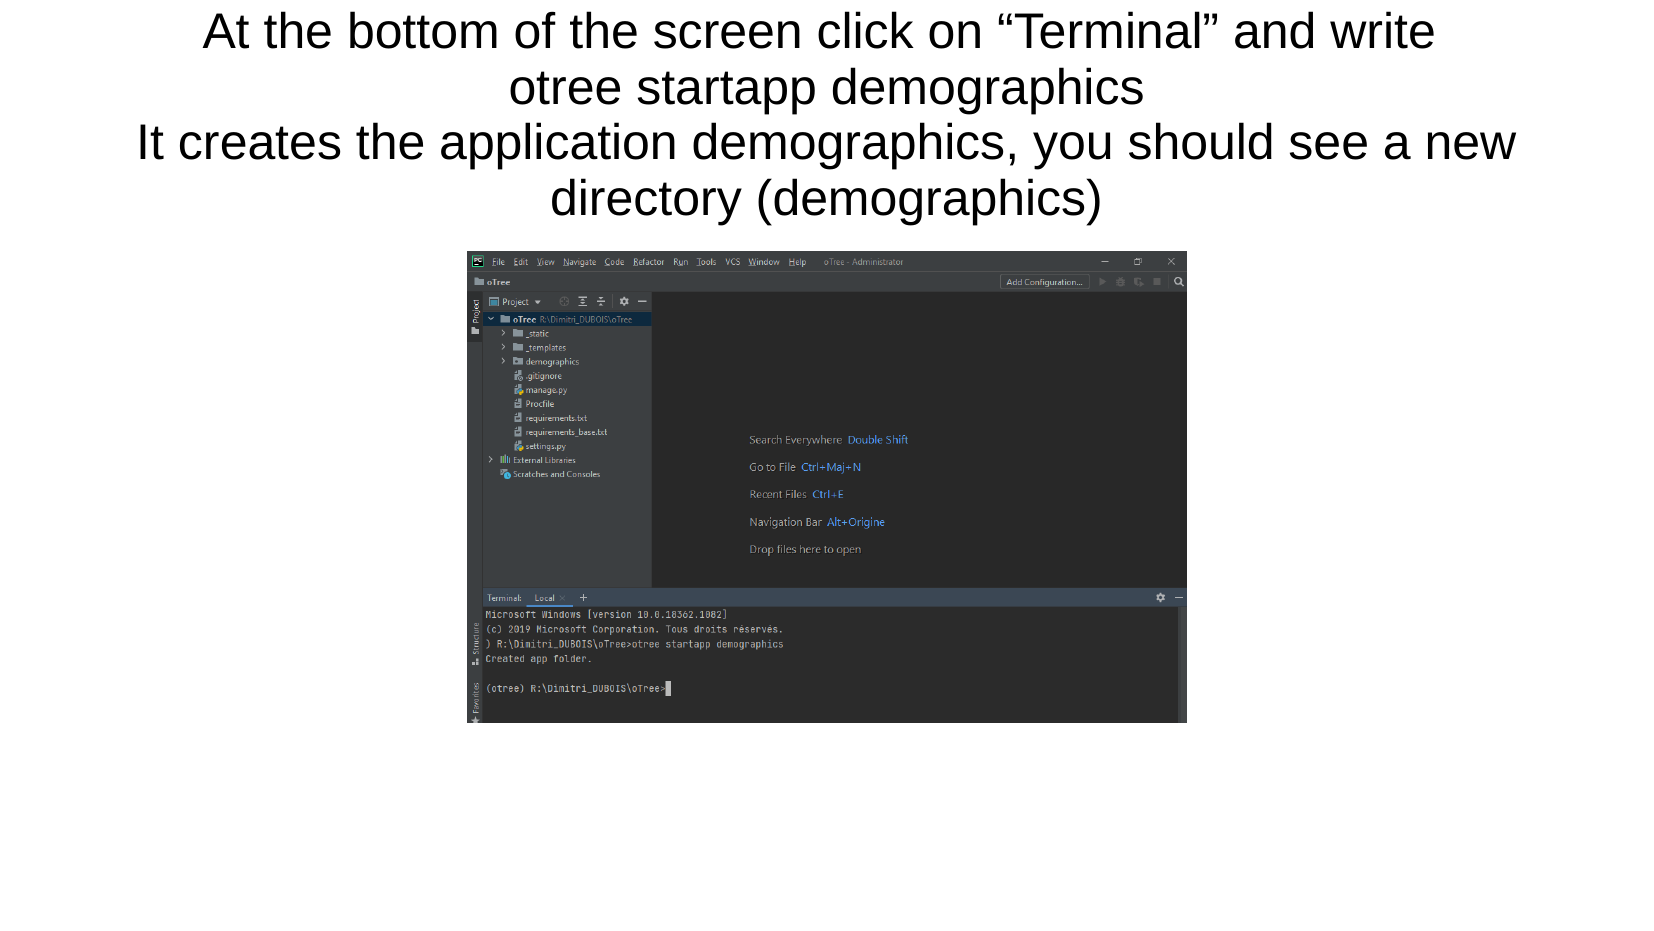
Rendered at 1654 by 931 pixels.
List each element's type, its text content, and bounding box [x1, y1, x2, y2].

title At the bottom of the screen click on “Terminal” and write otree startapp demographics It creates the application demographics, you should see a new directory (demographics) [82, 3, 1571, 227]
picture [467, 251, 1187, 723]
